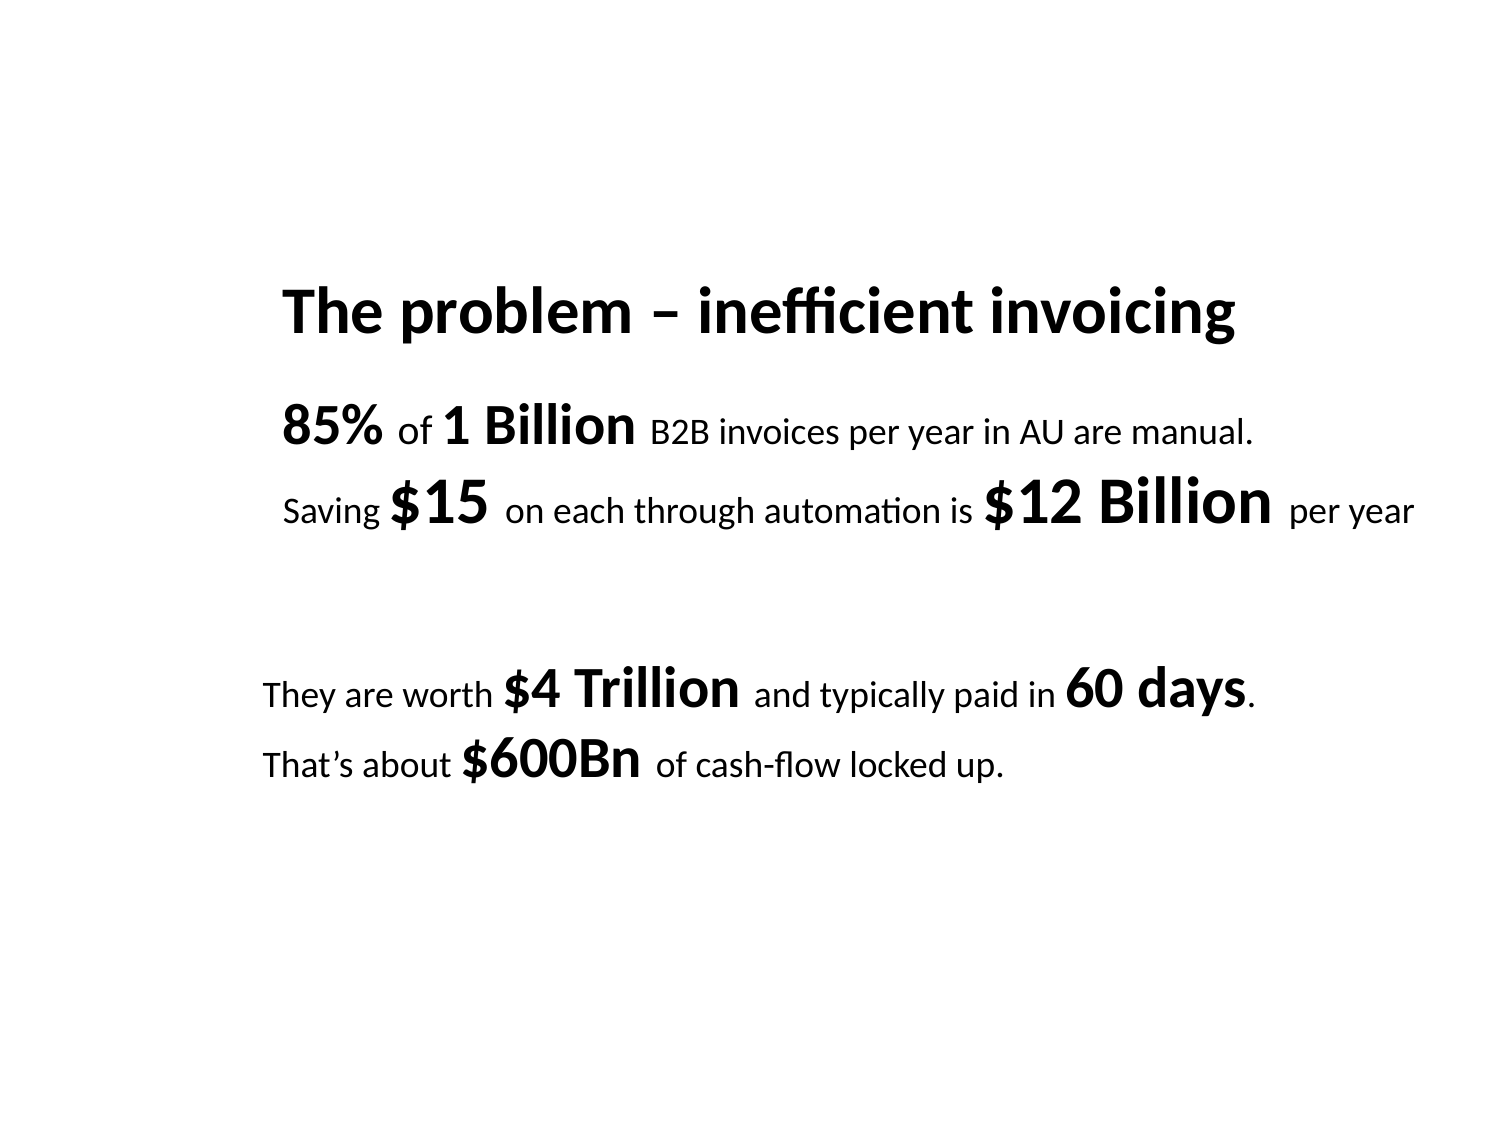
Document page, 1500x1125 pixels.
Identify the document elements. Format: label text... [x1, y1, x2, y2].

text_box 85% of 1 Billion B2B invoices per year in AU are manual. Saving $15 on each through automation is $12 Billion per year [268, 379, 1430, 545]
text_box They are worth $4 Trillion and typically paid in 60 days. That’s about $600Bn of cash-flow locked up. [247, 641, 1272, 842]
text_box The problem – inefficient invoicing [267, 259, 1252, 354]
